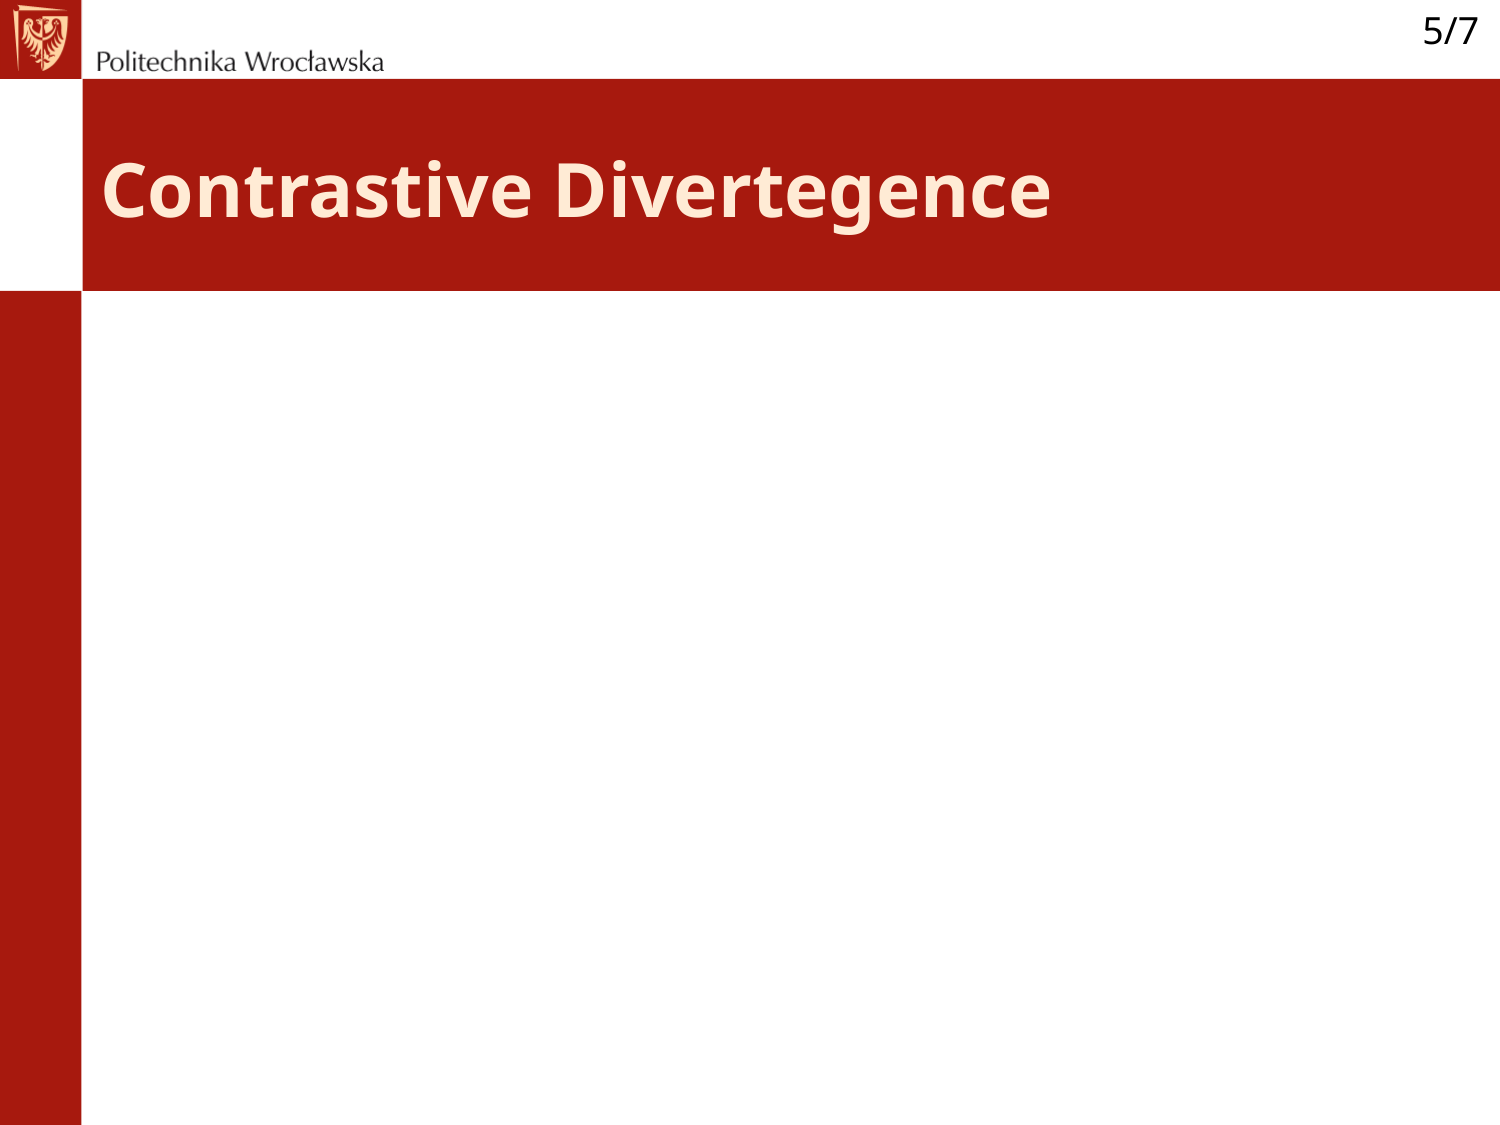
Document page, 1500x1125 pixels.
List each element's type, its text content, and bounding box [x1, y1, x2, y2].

title Contrastive Divertegence [100, 103, 1483, 274]
picture [0, 0, 384, 79]
